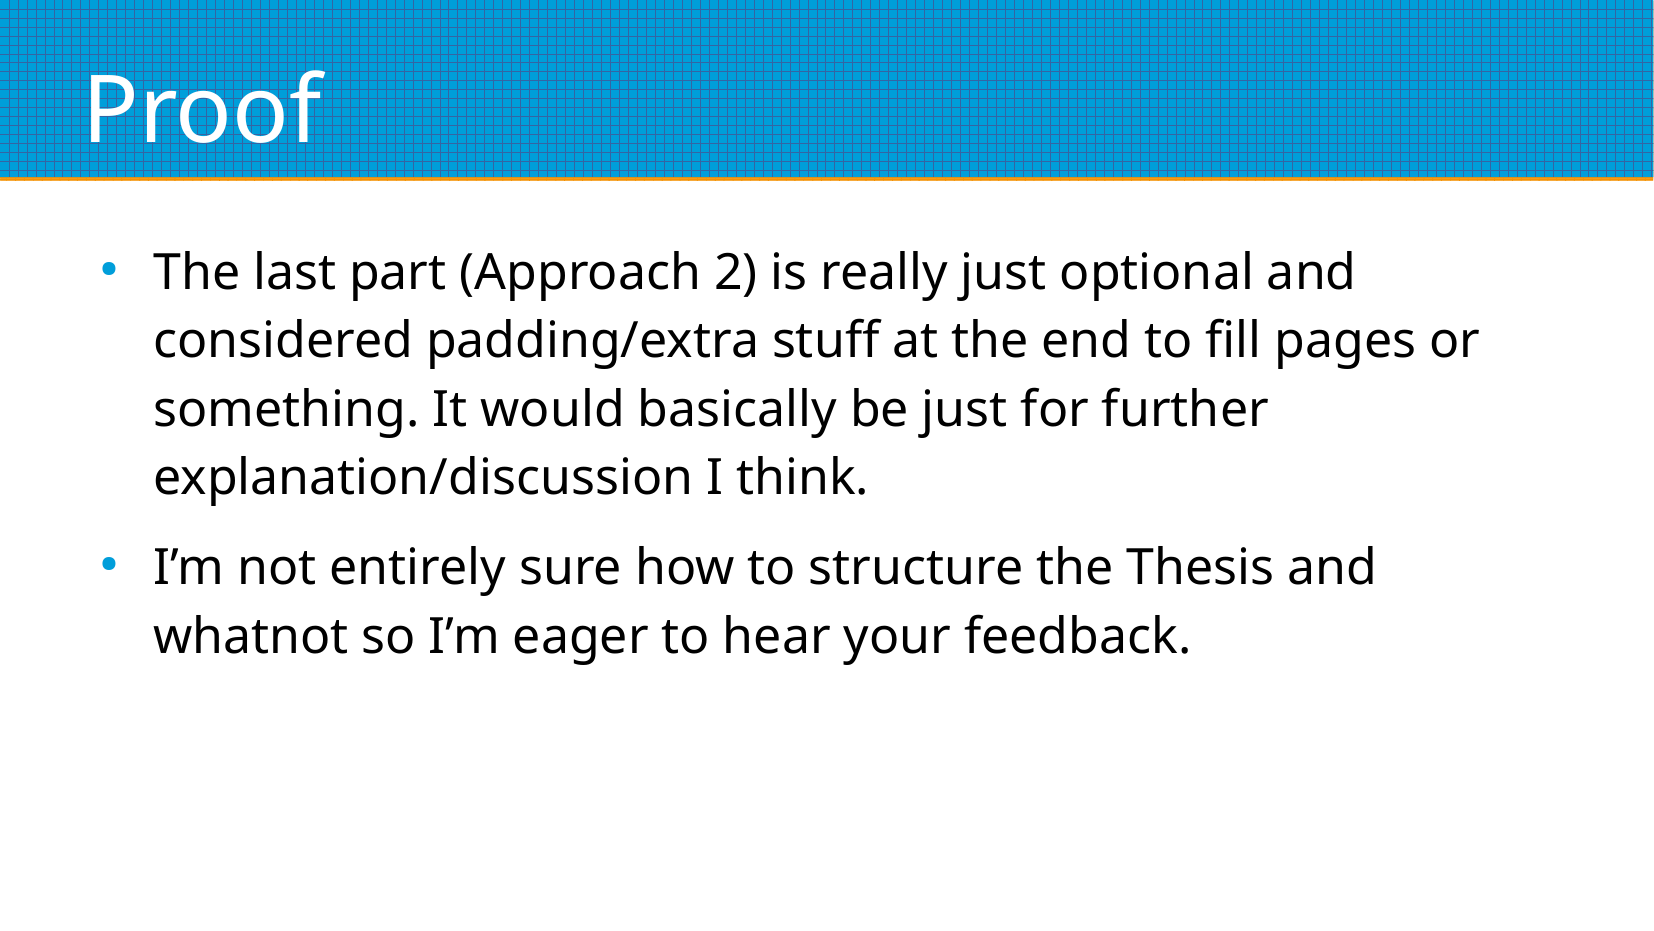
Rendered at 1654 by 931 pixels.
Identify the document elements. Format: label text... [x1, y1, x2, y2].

list The last part (Approach 2) is really just optional and considered padding/extra stuff at the end to fill pages or something. It would basically be just for further explanation/discussion I think. I’m not entirely sure how to structure the Thesis and whatnot so I’m eager to hear your feedback. [82, 236, 1563, 901]
title Proof [82, 14, 1571, 171]
